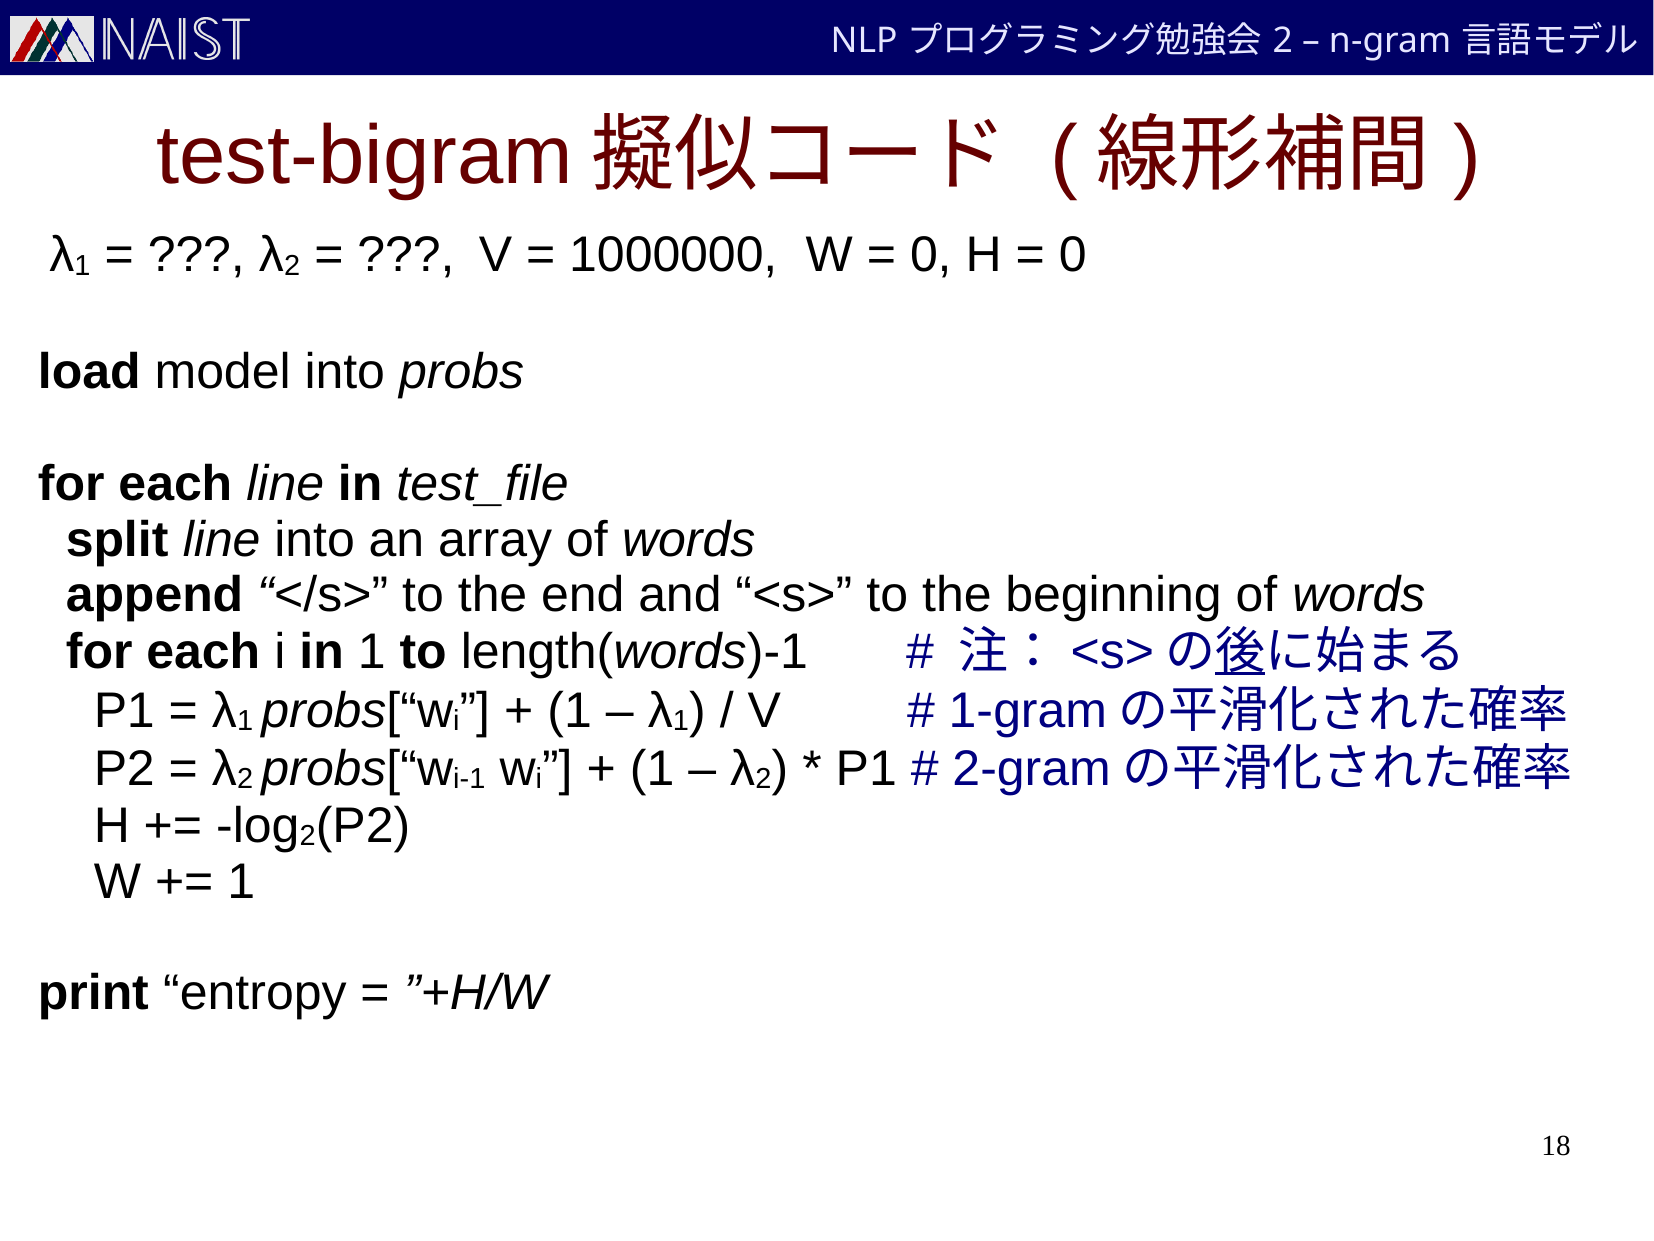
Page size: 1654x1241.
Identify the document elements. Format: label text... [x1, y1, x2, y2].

text_box λ1 = ???, λ2 = ???, V = 1000000, W = 0, H = 0 [34, 219, 1102, 336]
picture [102, 17, 251, 51]
text_box load model into probs for each line in test_file split line into an array of words append “</s>” to the end and “<s>” to the beginning of words for each i in 1 to length(words)-1 # 注：<s>の後に始まる P1 = λ1 probs[“wi”] + (1 – λ1) / V # 1-gramの平滑化された確率 P2 = λ2 probs[“wi-1 wi”] + (1 – λ2) * P1 # 2-gramの平滑化された確率 H += -log2(P2) W += 1 print “entropy = ”+H/W [23, 336, 1588, 1075]
title test-bigram擬似コード (線形補間) [75, 51, 1564, 243]
picture [10, 16, 94, 62]
